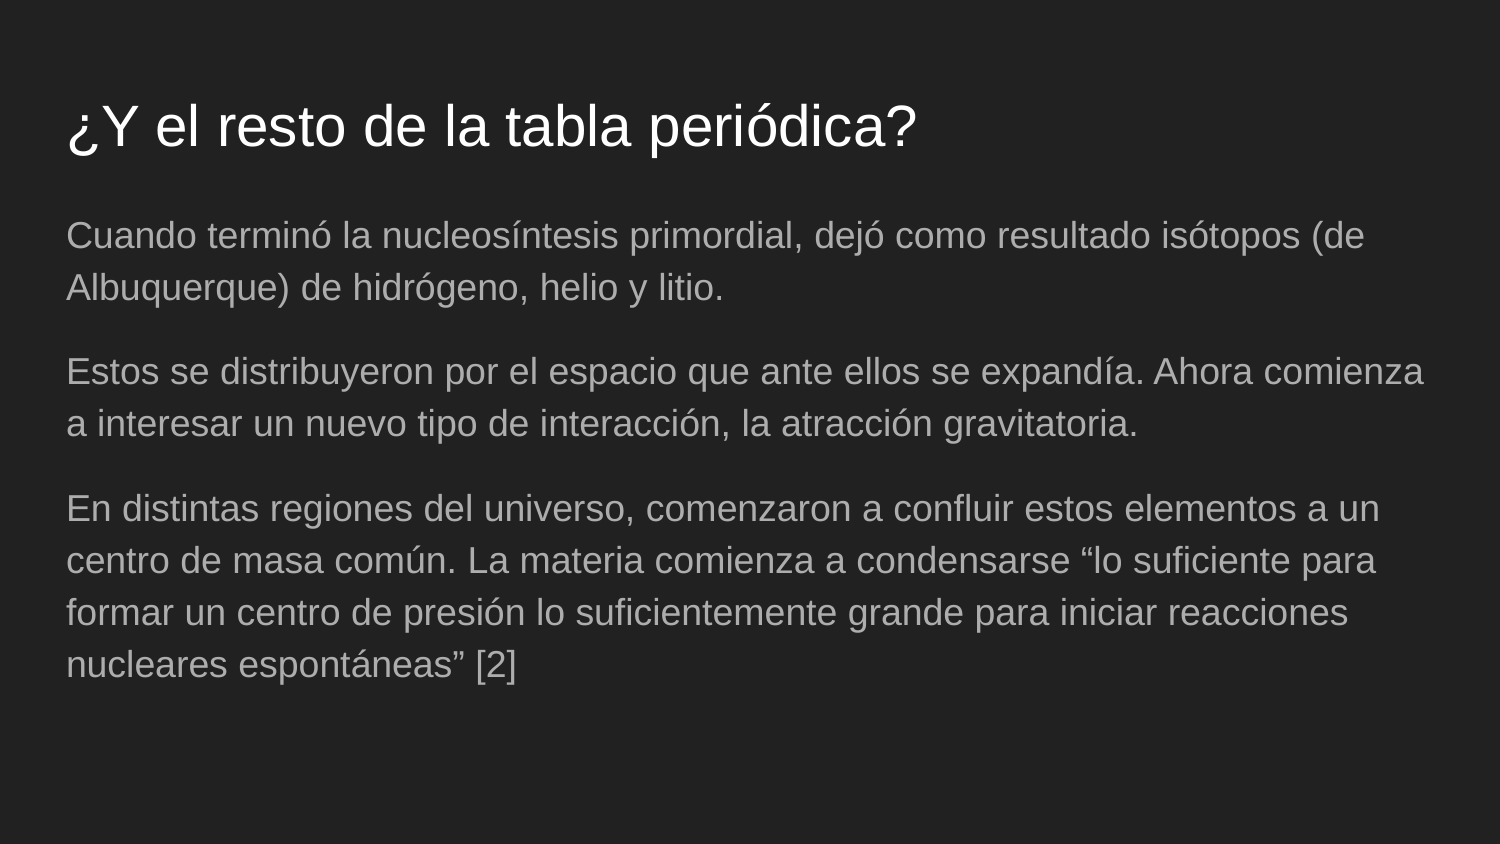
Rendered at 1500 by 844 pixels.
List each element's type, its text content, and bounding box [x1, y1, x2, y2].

title ¿Y el resto de la tabla periódica? [51, 72, 1449, 167]
list Cuando terminó la nucleosíntesis primordial, dejó como resultado isótopos (de Albuquerque) de hidrógeno, helio y litio. Estos se distribuyeron por el espacio que ante ellos se expandía. Ahora comienza a interesar un nuevo tipo de interacción, la atracción gravitatoria. En distintas regiones del universo, comenzaron a confluir estos elementos a un centro de masa común. La materia comienza a condensarse “lo suficiente para formar un centro de presión lo suficientemente grande para iniciar reacciones nucleares espontáneas” [2] [51, 189, 1449, 750]
